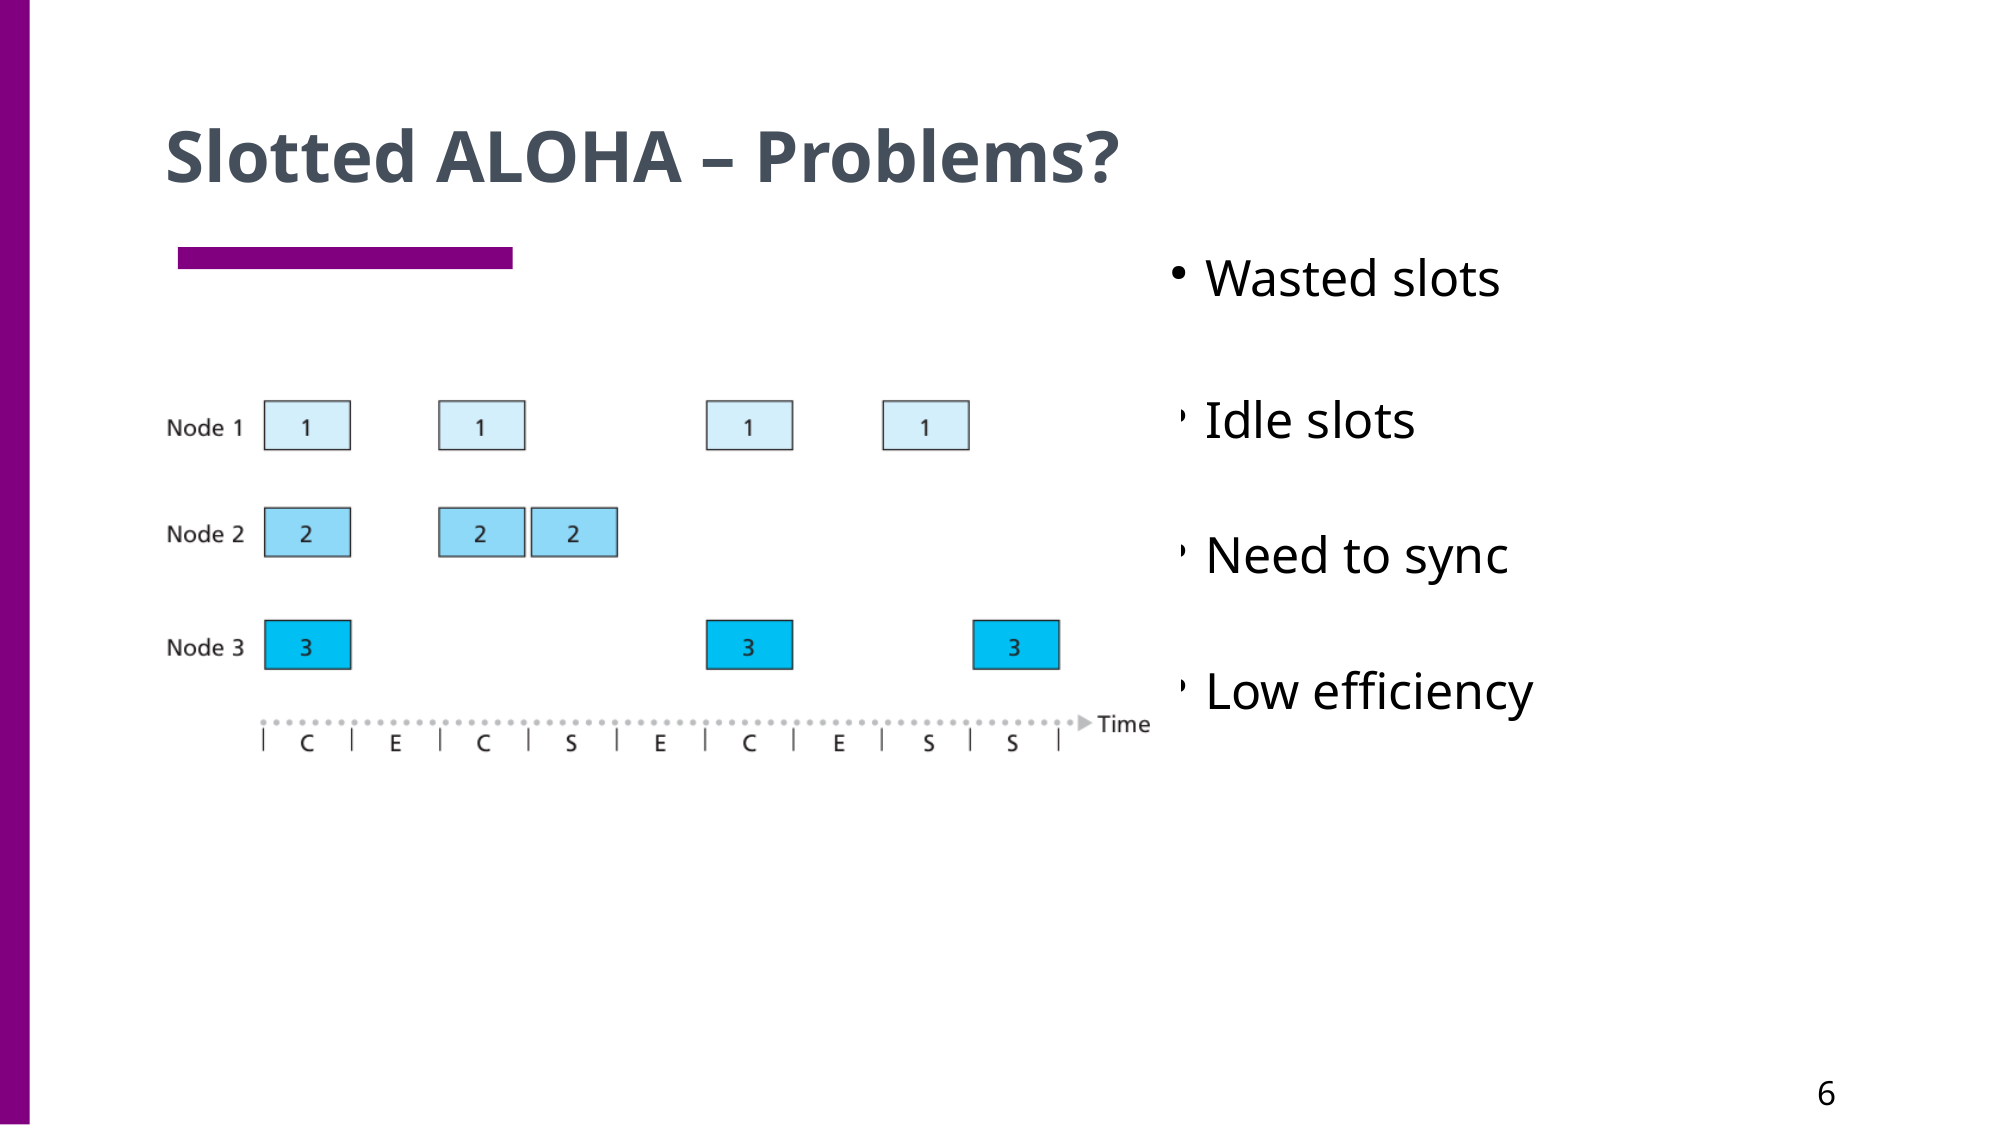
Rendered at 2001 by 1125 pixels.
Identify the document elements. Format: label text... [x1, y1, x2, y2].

text_box Wasted slots Idle slots Need to sync Low efficiency [1155, 239, 1930, 738]
text_box Slotted ALOHA – Problems? [151, 0, 1849, 212]
picture [90, 344, 1181, 781]
